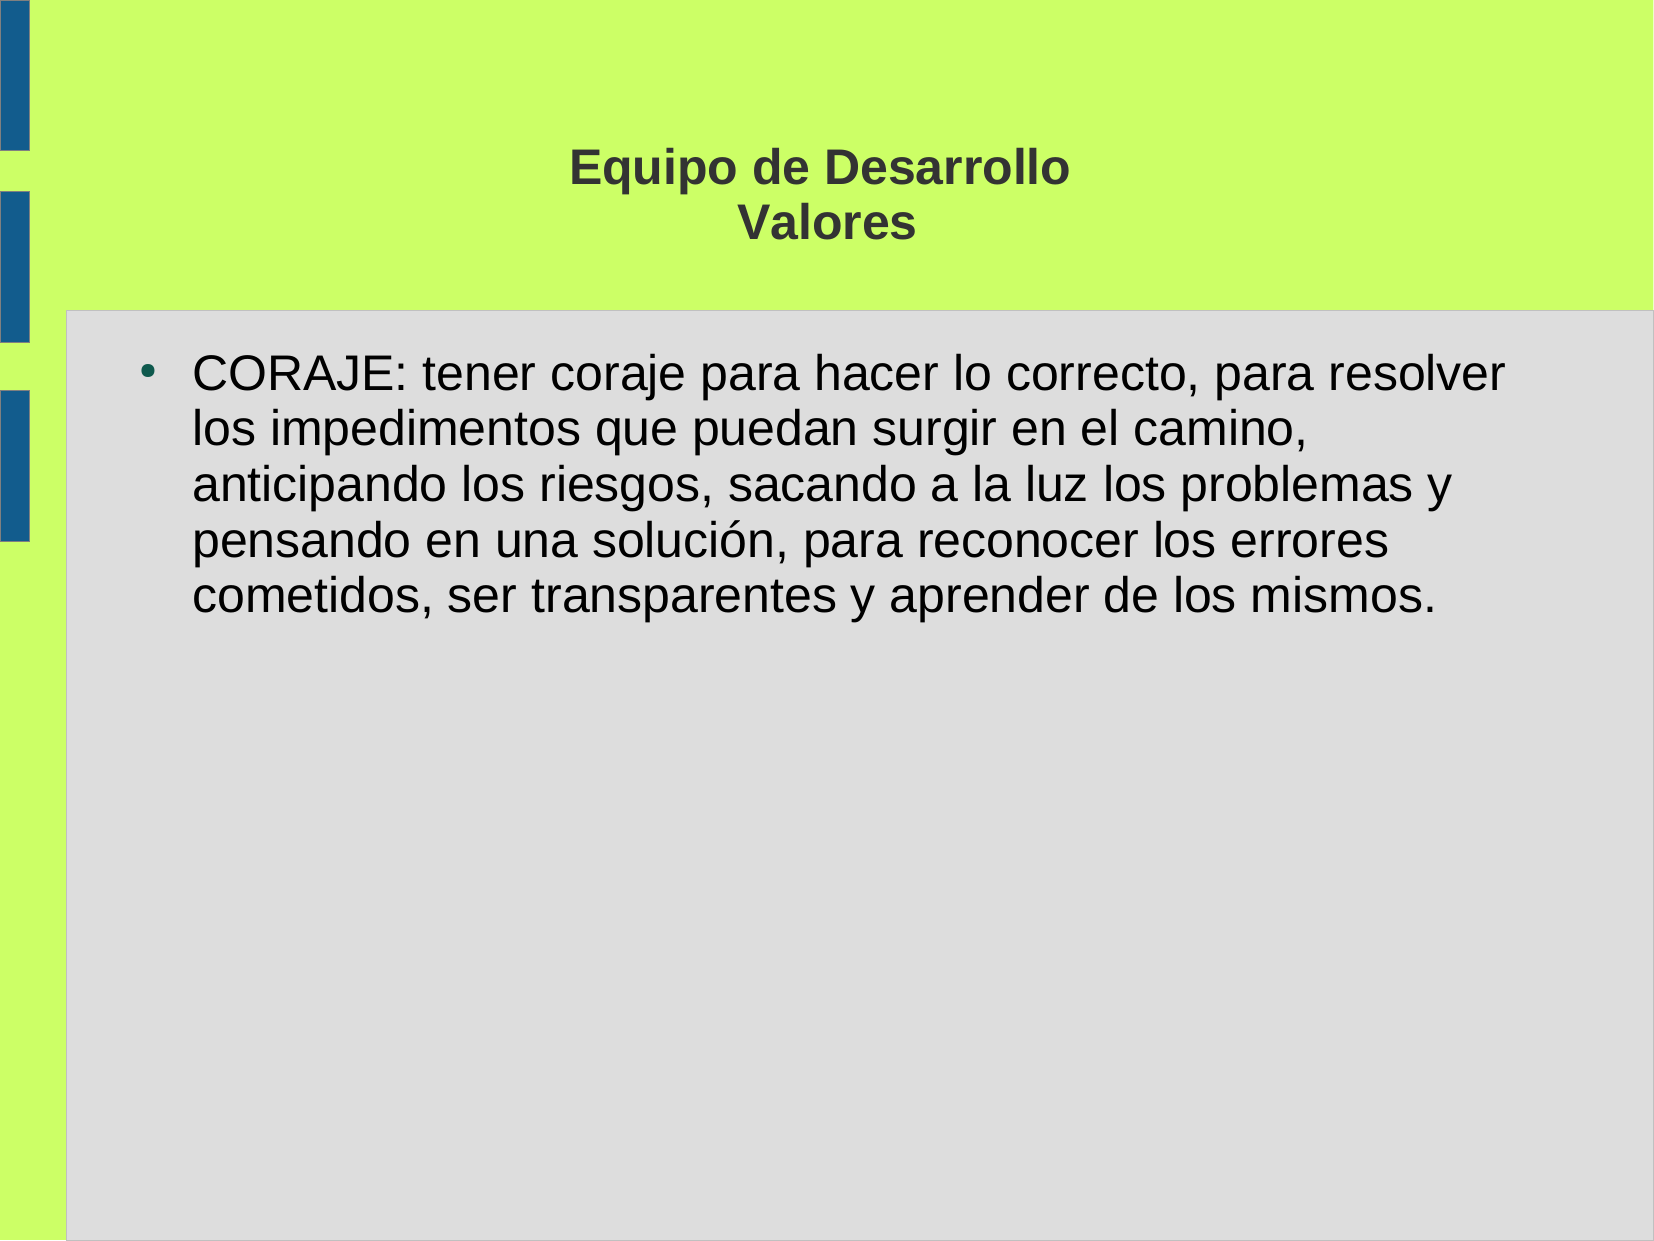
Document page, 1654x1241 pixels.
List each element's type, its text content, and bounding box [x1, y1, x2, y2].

list CORAJE: tener coraje para hacer lo correcto, para resolver los impedimentos que puedan surgir en el camino, anticipando los riesgos, sacando a la luz los problemas y pensando en una solución, para reconocer los errores cometidos, ser transparentes y aprender de los mismos. [121, 344, 1534, 1127]
title Equipo de Desarrollo Valores [121, 91, 1534, 299]
